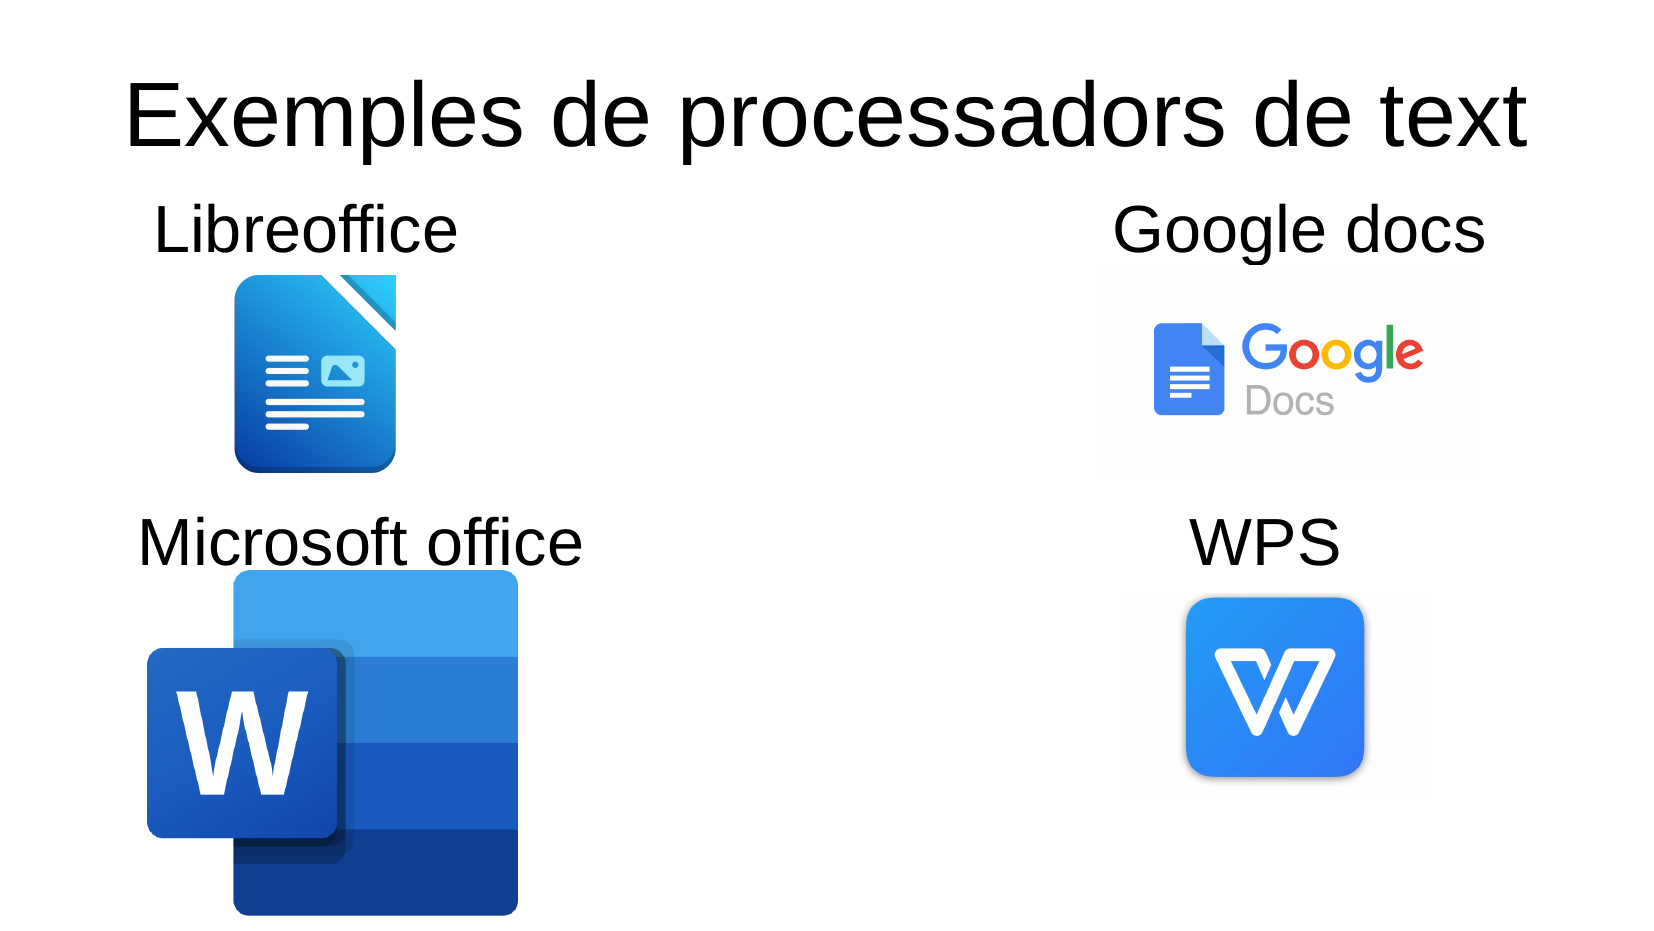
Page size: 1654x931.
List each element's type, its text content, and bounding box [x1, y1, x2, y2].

picture [216, 275, 414, 473]
title Exemples de processadors de text [82, 36, 1571, 192]
list Libreoffice Google docs Microsoft office WPS [82, 192, 1571, 732]
picture [1122, 593, 1428, 798]
picture [1100, 265, 1477, 473]
picture [147, 570, 518, 916]
